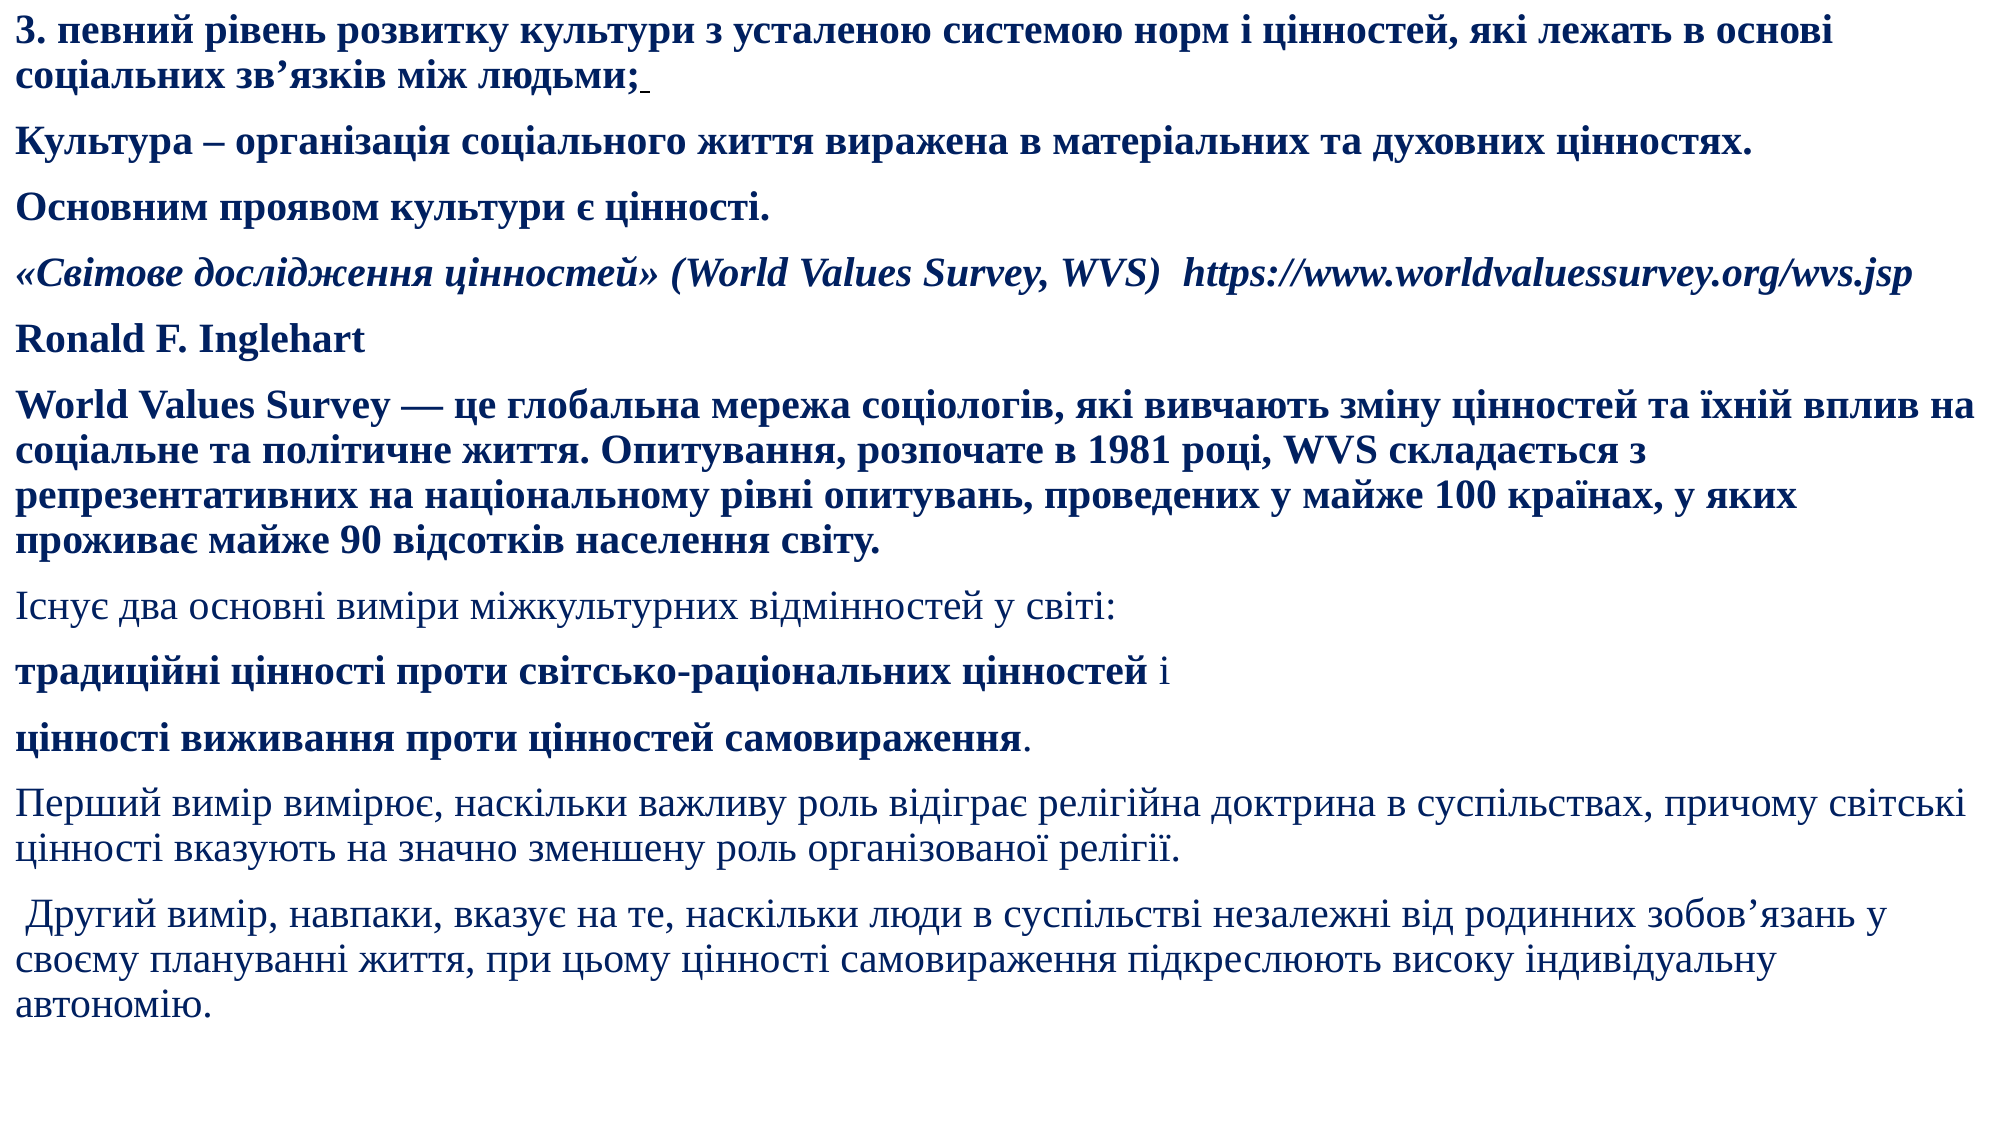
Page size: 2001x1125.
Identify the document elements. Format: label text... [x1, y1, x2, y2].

list 3. певний рівень розвитку культури з усталеною системою норм і цінностей, які лежать в основі соціальних зв’язків між людьми; Культура – організація соціального життя виражена в матеріальних та духовних цінностях. Основним проявом культури є цінності. «Світове дослідження цінностей» (World Values Survey, WVS) https://www.worldvaluessurvey.org/wvs.jsp Ronald F. Inglehart World Values Survey — це глобальна мережа соціологів, які вивчають зміну цінностей та їхній вплив на соціальне та політичне життя. Опитування, розпочате в 1981 році, WVS складається з репрезентативних на національному рівні опитувань, проведених у майже 100 країнах, у яких проживає майже 90 відсотків населення світу. Існує два основні виміри міжкультурних відмінностей у світі: традиційні цінності проти світсько-раціональних цінностей і цінності виживання проти цінностей самовираження. Перший вимір вимірює, наскільки важливу роль відіграє релігійна доктрина в суспільствах, причому світські цінності вказують на значно зменшену роль організованої релігії. Другий вимір, навпаки, вказує на те, наскільки люди в суспільстві незалежні від родинних зобов’язань у своєму плануванні життя, при цьому цінності самовираження підкреслюють високу індивідуальну автономію. [0, 0, 2000, 1125]
